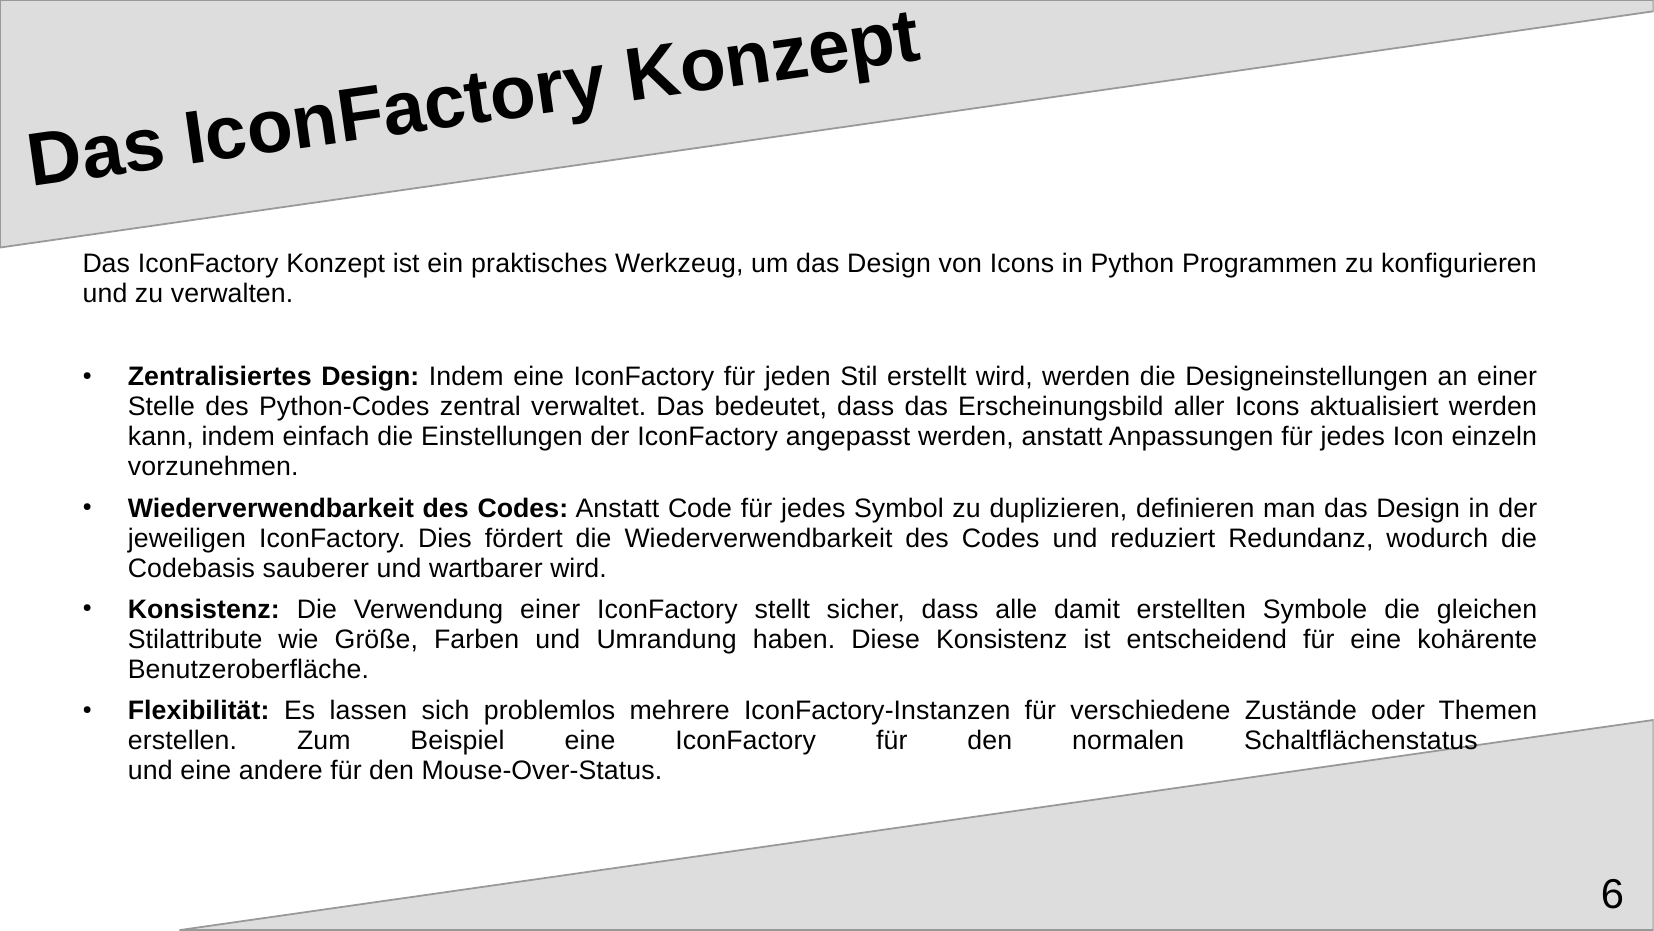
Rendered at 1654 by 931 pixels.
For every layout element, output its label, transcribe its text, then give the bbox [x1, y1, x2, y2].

title Das IconFactory Konzept [16, 0, 1501, 239]
list Das IconFactory Konzept ist ein praktisches Werkzeug, um das Design von Icons in Python Programmen zu konfigurieren und zu verwalten. Zentralisiertes Design: Indem eine IconFactory für jeden Stil erstellt wird, werden die Designeinstellungen an einer Stelle des Python-Codes zentral verwaltet. Das bedeutet, dass das Erscheinungsbild aller Icons aktualisiert werden kann, indem einfach die Einstellungen der IconFactory angepasst werden, anstatt Anpassungen für jedes Icon einzeln vorzunehmen. Wiederverwendbarkeit des Codes: Anstatt Code für jedes Symbol zu duplizieren, definieren man das Design in der jeweiligen IconFactory. Dies fördert die Wiederverwendbarkeit des Codes und reduziert Redundanz, wodurch die Codebasis sauberer und wartbarer wird. Konsistenz: Die Verwendung einer IconFactory stellt sicher, dass alle damit erstellten Symbole die gleichen Stilattribute wie Größe, Farben und Umrandung haben. Diese Konsistenz ist entscheidend für eine kohärente Benutzeroberfläche. Flexibilität: Es lassen sich problemlos mehrere IconFactory-Instanzen für verschiedene Zustände oder Themen erstellen. Zum Beispiel eine IconFactory für den normalen Schaltflächenstatus und eine andere für den Mouse-Over-Status. [82, 248, 1538, 789]
